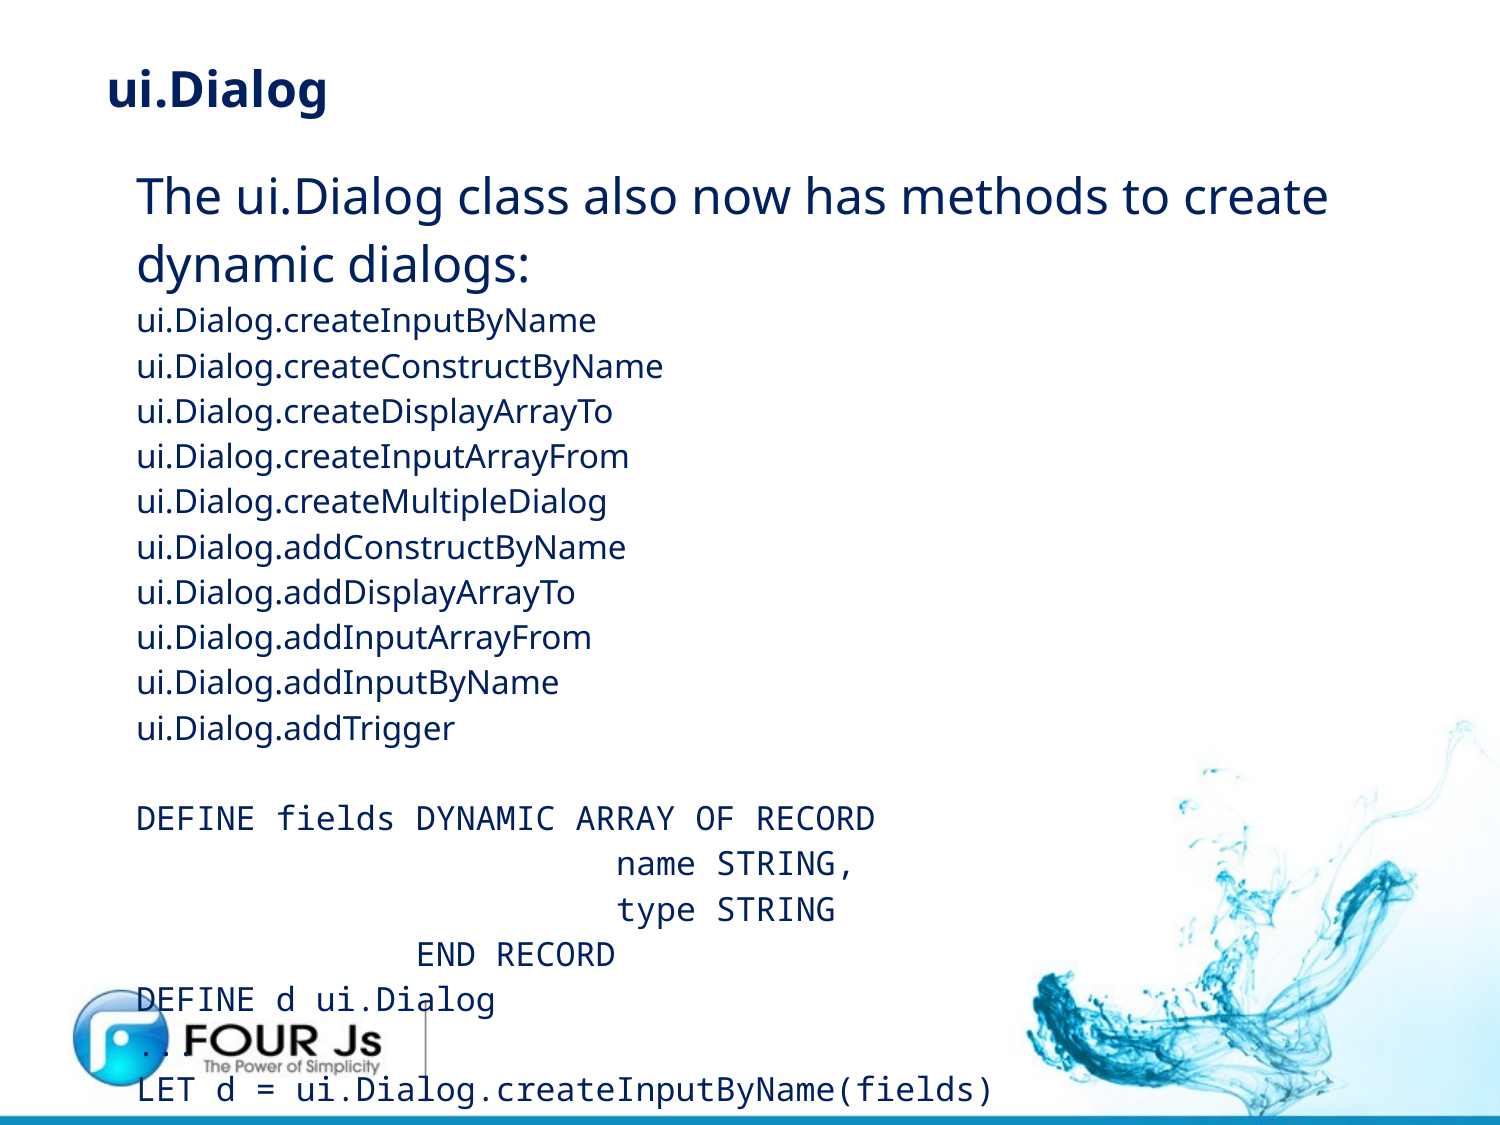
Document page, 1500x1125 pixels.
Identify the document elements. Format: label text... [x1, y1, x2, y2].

picture [0, 0, 1500, 1122]
title ui.Dialog [106, 35, 1388, 142]
text_box The ui.Dialog class also now has methods to create dynamic dialogs: ui.Dialog.createInputByName ui.Dialog.createConstructByName ui.Dialog.createDisplayArrayTo ui.Dialog.createInputArrayFrom ui.Dialog.createMultipleDialog ui.Dialog.addConstructByName ui.Dialog.addDisplayArrayTo ui.Dialog.addInputArrayFrom ui.Dialog.addInputByName ui.Dialog.addTrigger DEFINE fields DYNAMIC ARRAY OF RECORD name STRING, type STRING END RECORD DEFINE d ui.Dialog ... LET d = ui.Dialog.createInputByName(fields) ... [121, 153, 1418, 1067]
